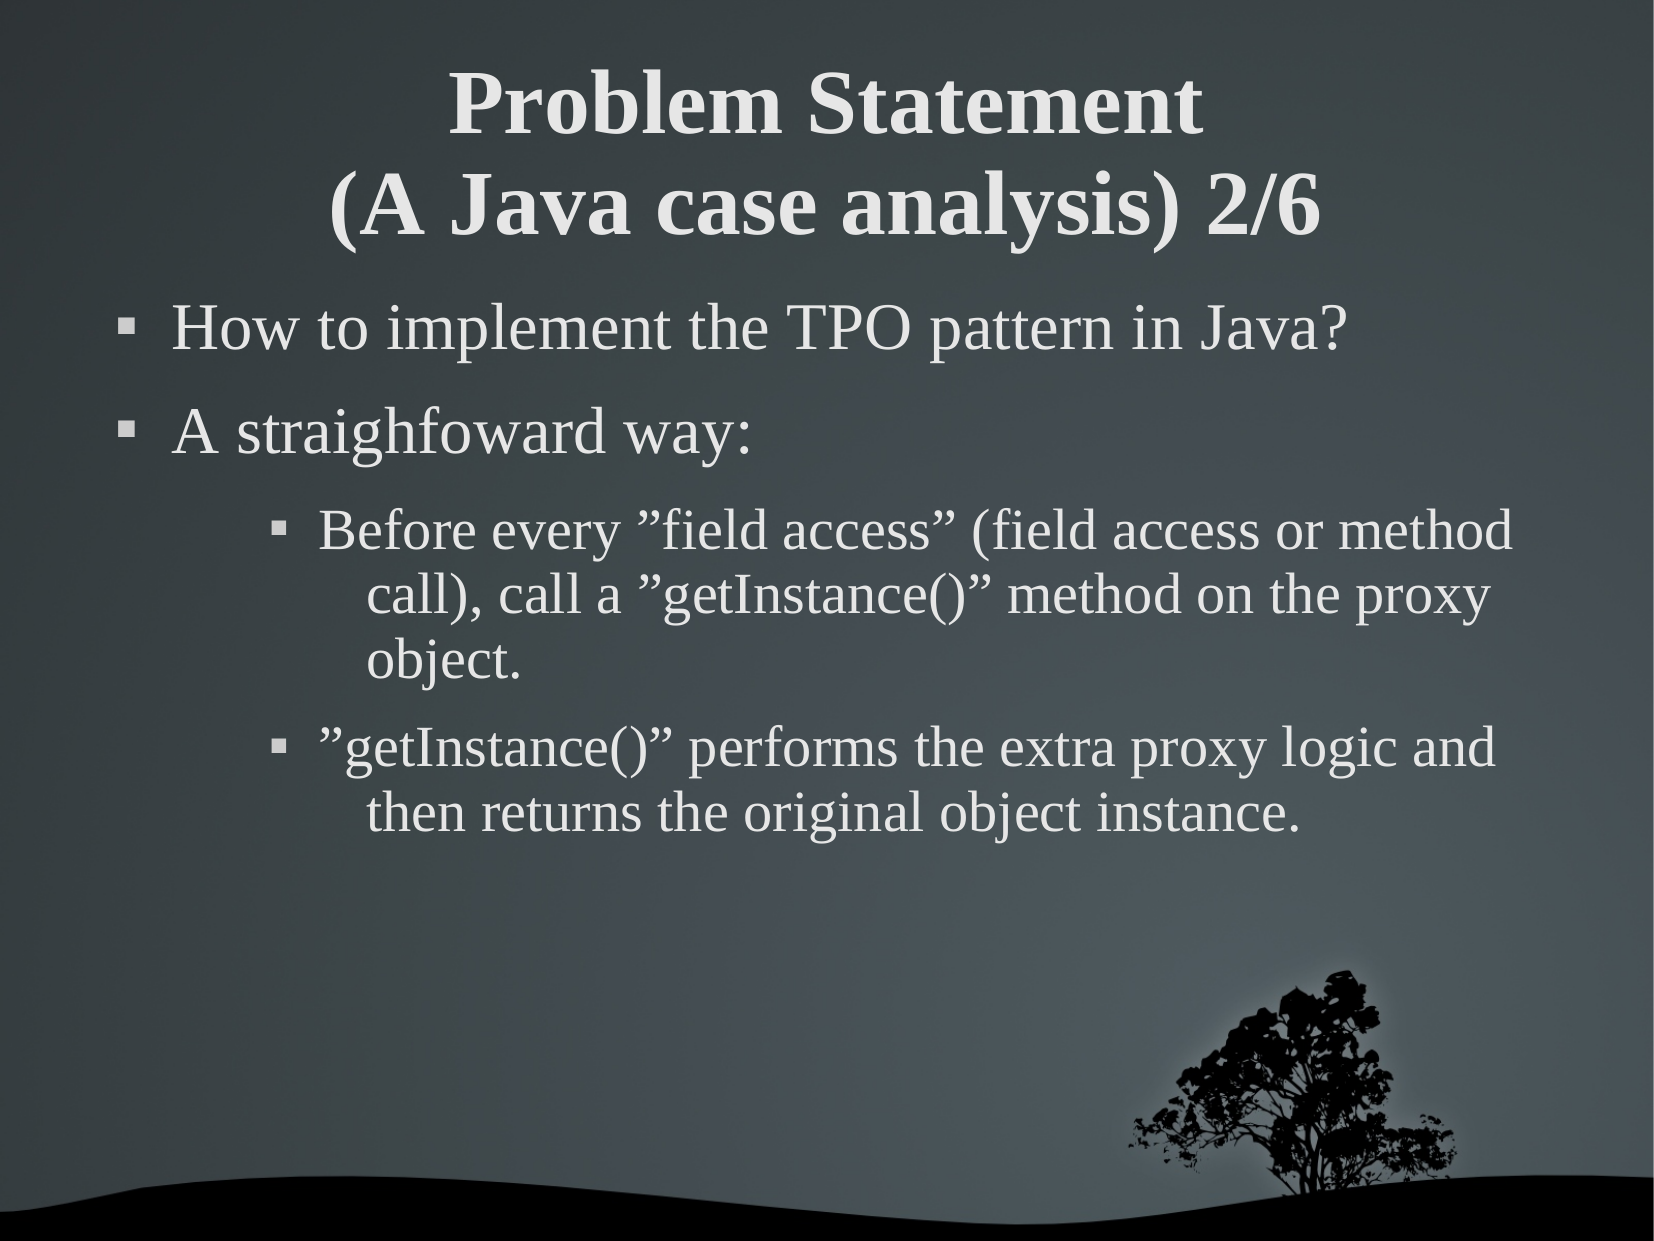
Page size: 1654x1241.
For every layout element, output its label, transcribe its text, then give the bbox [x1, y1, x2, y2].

title Problem Statement (A Java case analysis) 2/6 [82, 33, 1571, 273]
list How to implement the TPO pattern in Java? A straighfoward way: Before every ”field access” (field access or method call), call a ”getInstance()” method on the proxy object. ”getInstance()” performs the extra proxy logic and then returns the original object instance. [82, 290, 1571, 1094]
picture [0, 0, 1654, 1241]
